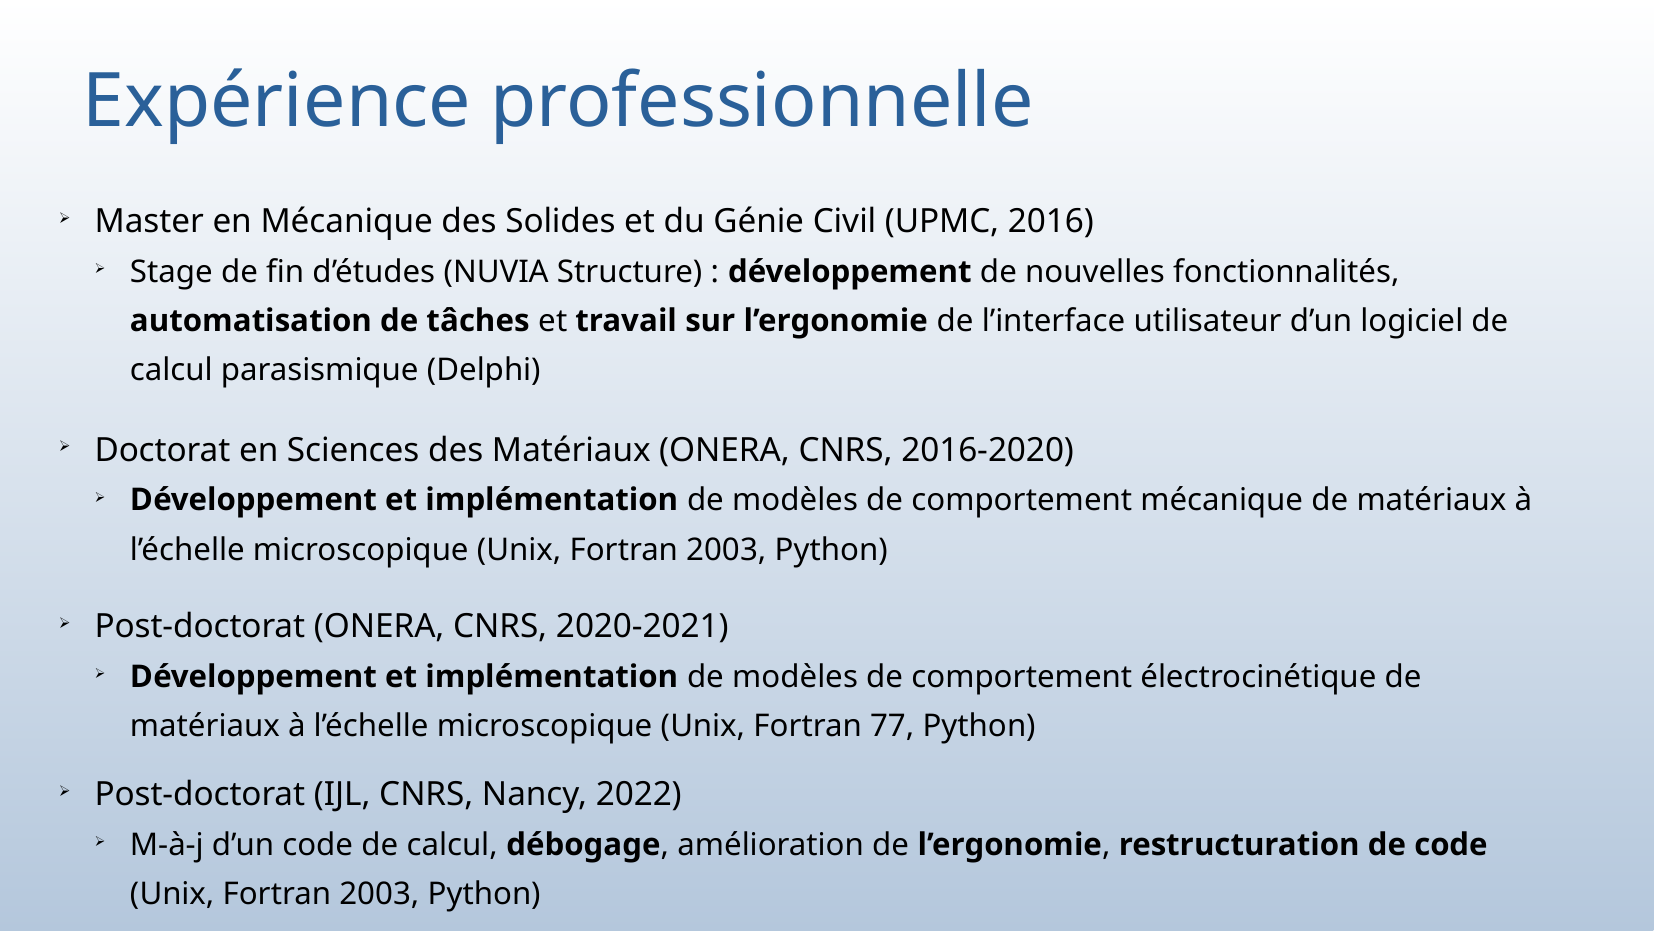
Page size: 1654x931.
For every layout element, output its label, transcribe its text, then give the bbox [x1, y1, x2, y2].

subtitle Master en Mécanique des Solides et du Génie Civil (UPMC, 2016) Stage de fin d’études (NUVIA Structure) : développement de nouvelles fonctionnalités, automatisation de tâches et travail sur l’ergonomie de l’interface utilisateur d’un logiciel de calcul parasismique (Delphi) Doctorat en Sciences des Matériaux (ONERA, CNRS, 2016-2020) Développement et implémentation de modèles de comportement mécanique de matériaux à l’échelle microscopique (Unix, Fortran 2003, Python) Post-doctorat (ONERA, CNRS, 2020-2021) Développement et implémentation de modèles de comportement électrocinétique de matériaux à l’échelle microscopique (Unix, Fortran 77, Python) Post-doctorat (IJL, CNRS, Nancy, 2022) M-à-j d’un code de calcul, débogage, amélioration de l’ergonomie, restructuration de code (Unix, Fortran 2003, Python) [59, 190, 1548, 916]
title Expérience professionnelle [82, 19, 1571, 175]
